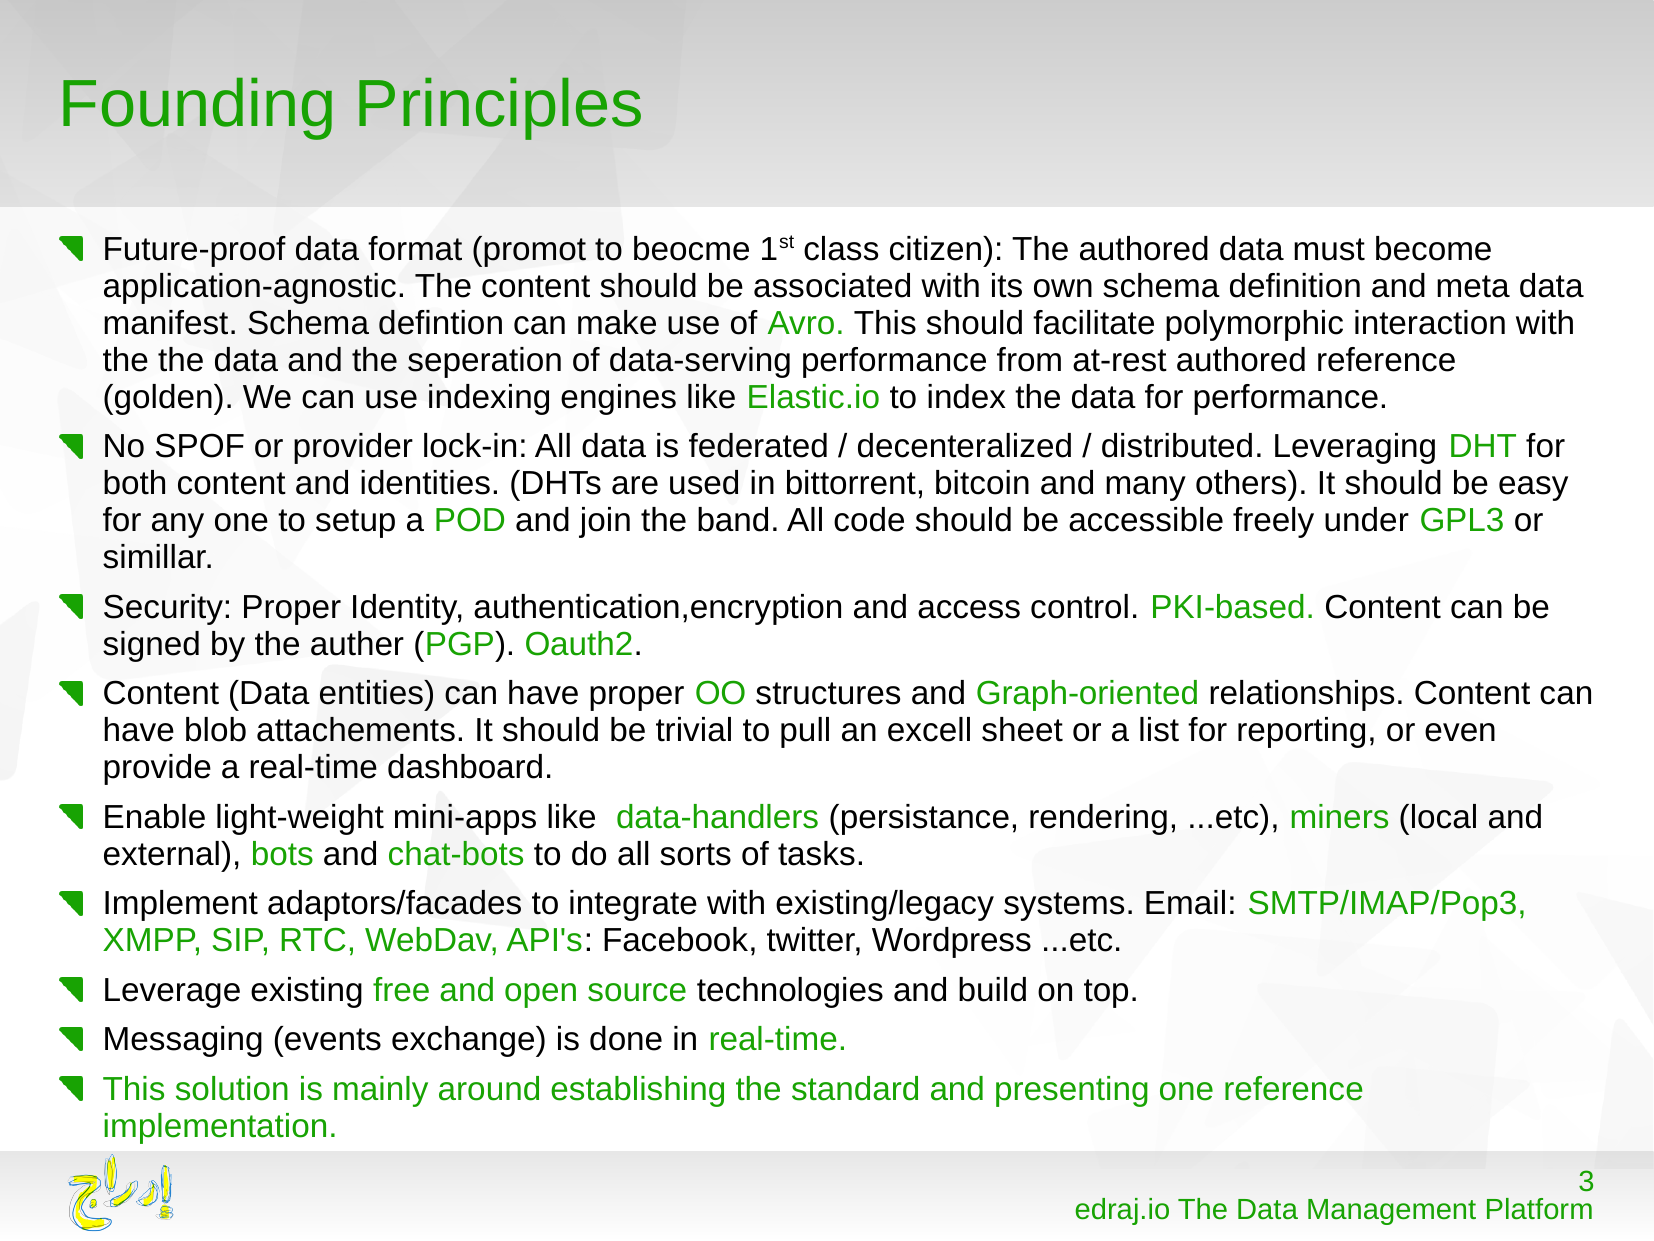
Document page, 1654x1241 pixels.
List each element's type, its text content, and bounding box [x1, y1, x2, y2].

title Founding Principles [59, 29, 1595, 178]
picture [915, 548, 1654, 1169]
picture [64, 1151, 176, 1235]
picture [0, 0, 783, 931]
list Future-proof data format (promot to beocme 1st class citizen): The authored data must become application-agnostic. The content should be associated with its own schema definition and meta data manifest. Schema defintion can make use of Avro. This should facilitate polymorphic interaction with the the data and the seperation of data-serving performance from at-rest authored reference (golden). We can use indexing engines like Elastic.io to index the data for performance. No SPOF or provider lock-in: All data is federated / decenteralized / distributed. Leveraging DHT for both content and identities. (DHTs are used in bittorrent, bitcoin and many others). It should be easy for any one to setup a POD and join the band. All code should be accessible freely under GPL3 or simillar. Security: Proper Identity, authentication,encryption and access control. PKI-based. Content can be signed by the auther (PGP). Oauth2. Content (Data entities) can have proper OO structures and Graph-oriented relationships. Content can have blob attachements. It should be trivial to pull an excell sheet or a list for reporting, or even provide a real-time dashboard. Enable light-weight mini-apps like data-handlers (persistance, rendering, ...etc), miners (local and external), bots and chat-bots to do all sorts of tasks. Implement adaptors/facades to integrate with existing/legacy systems. Email: SMTP/IMAP/Pop3, XMPP, SIP, RTC, WebDav, API's: Facebook, twitter, Wordpress ...etc. Leverage existing free and open source technologies and build on top. Messaging (events exchange) is done in real-time. This solution is mainly around establishing the standard and presenting one reference implementation. [59, 230, 1595, 1146]
